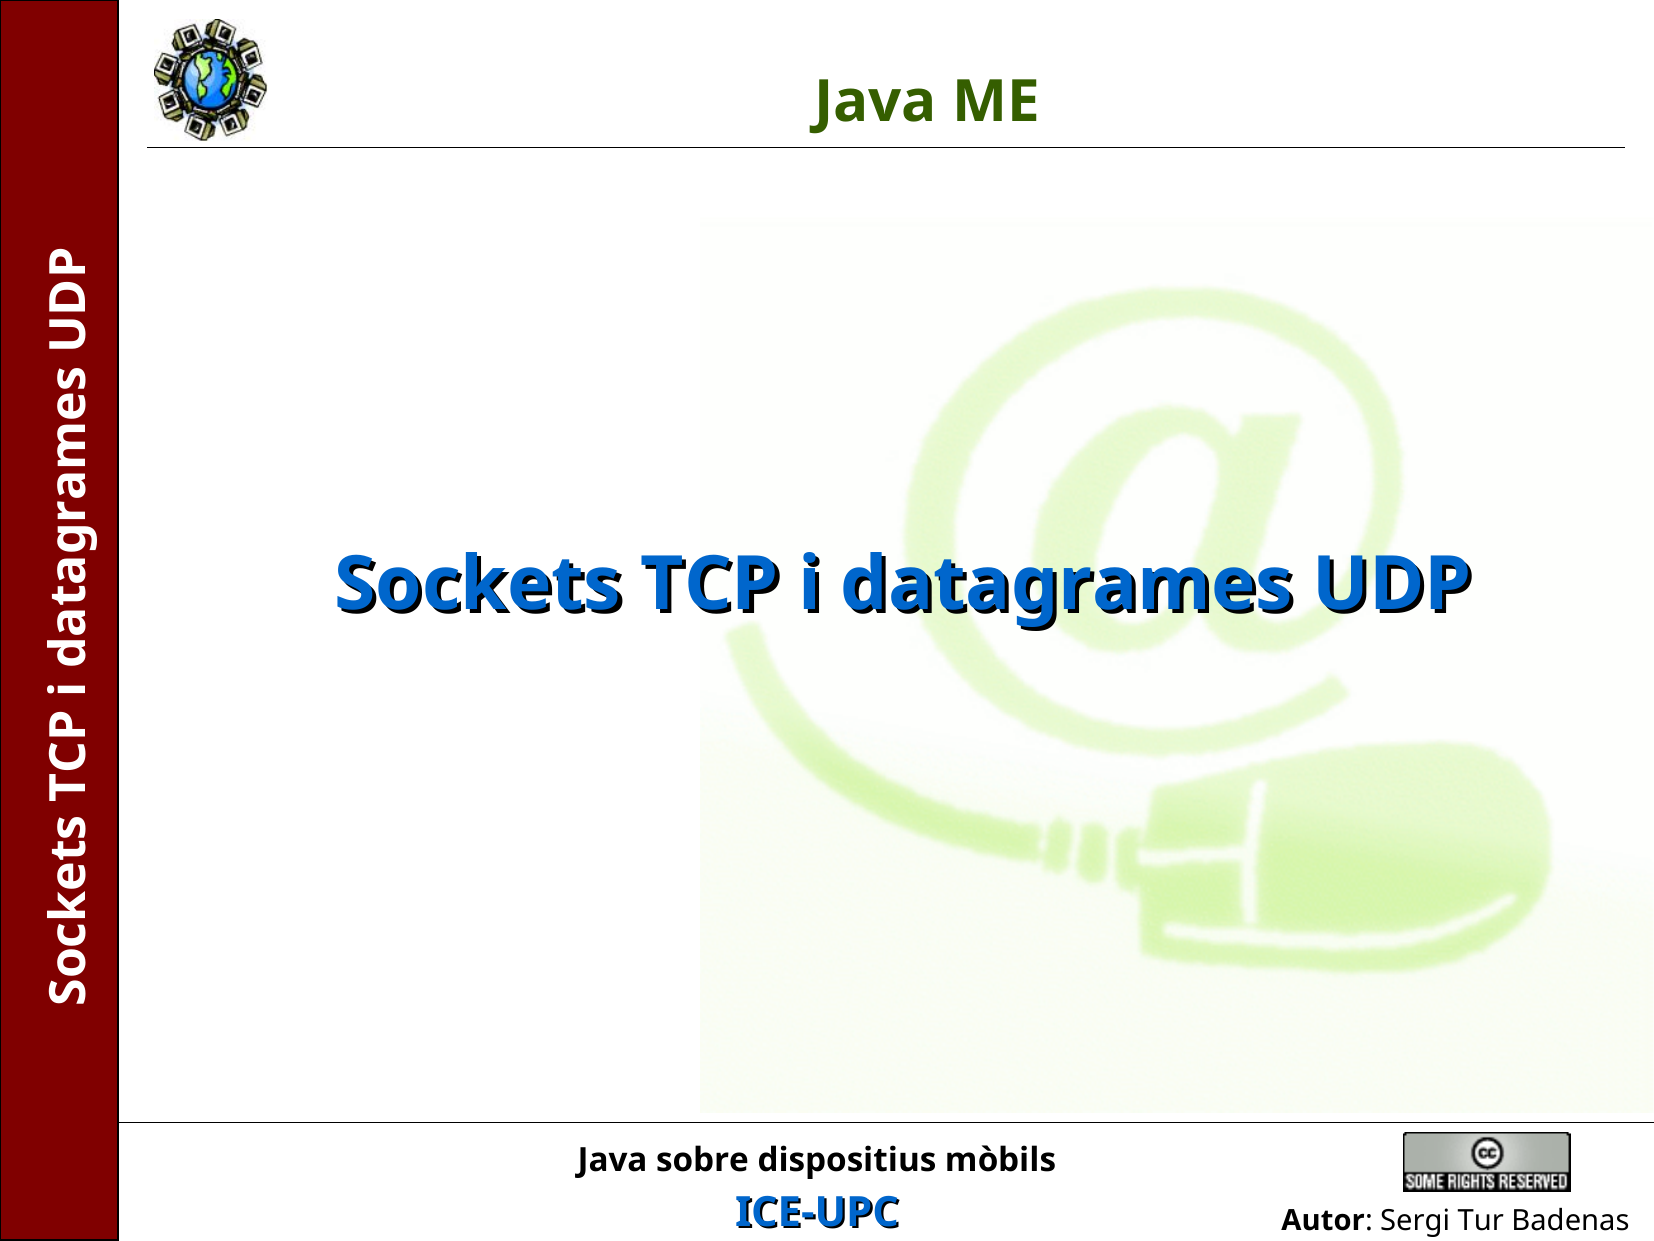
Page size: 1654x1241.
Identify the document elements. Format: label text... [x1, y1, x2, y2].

picture [1403, 1132, 1571, 1192]
title Java ME [183, 49, 1654, 148]
subtitle Sockets TCP i datagrames UDP [141, 242, 1630, 1093]
picture [154, 19, 268, 142]
picture [700, 217, 1654, 1113]
